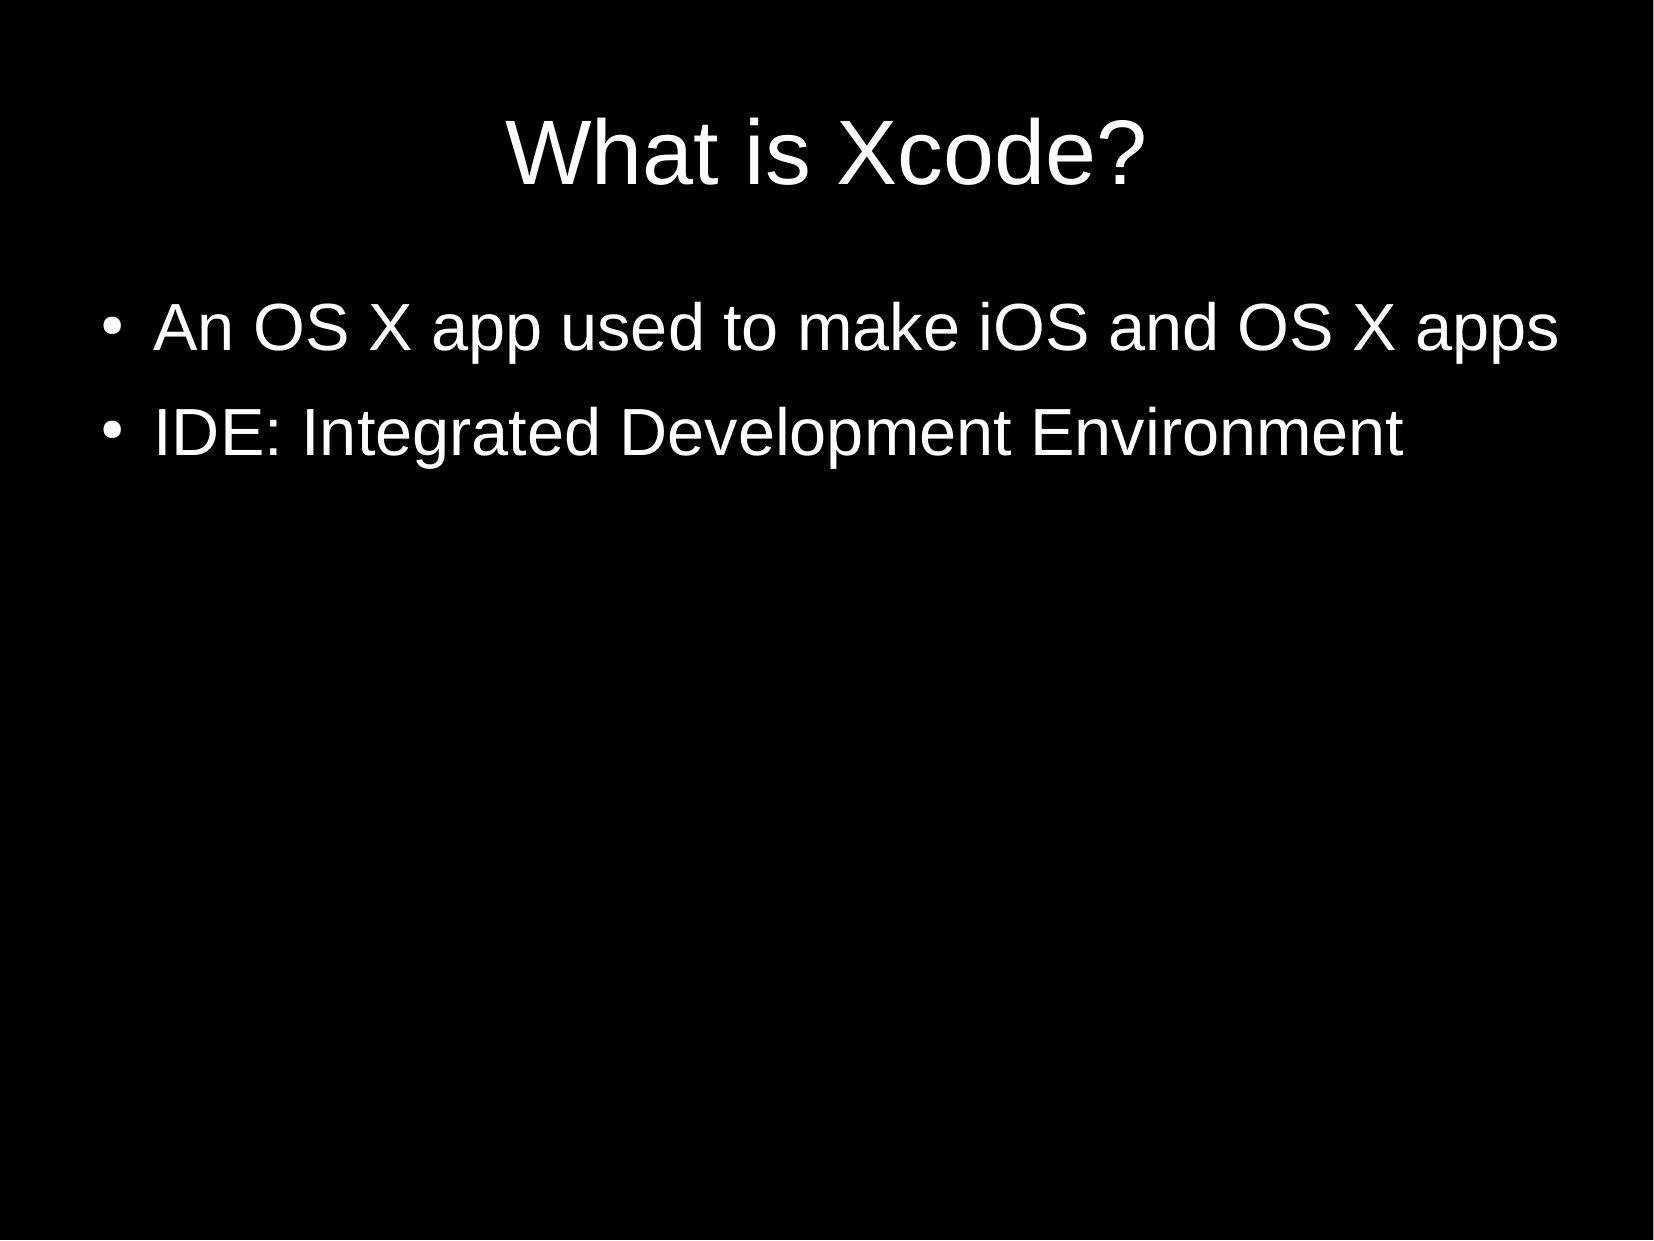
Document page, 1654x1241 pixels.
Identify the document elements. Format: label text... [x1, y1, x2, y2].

title What is Xcode? [82, 49, 1571, 257]
list An OS X app used to make iOS and OS X apps IDE: Integrated Development Environment [82, 290, 1571, 1010]
